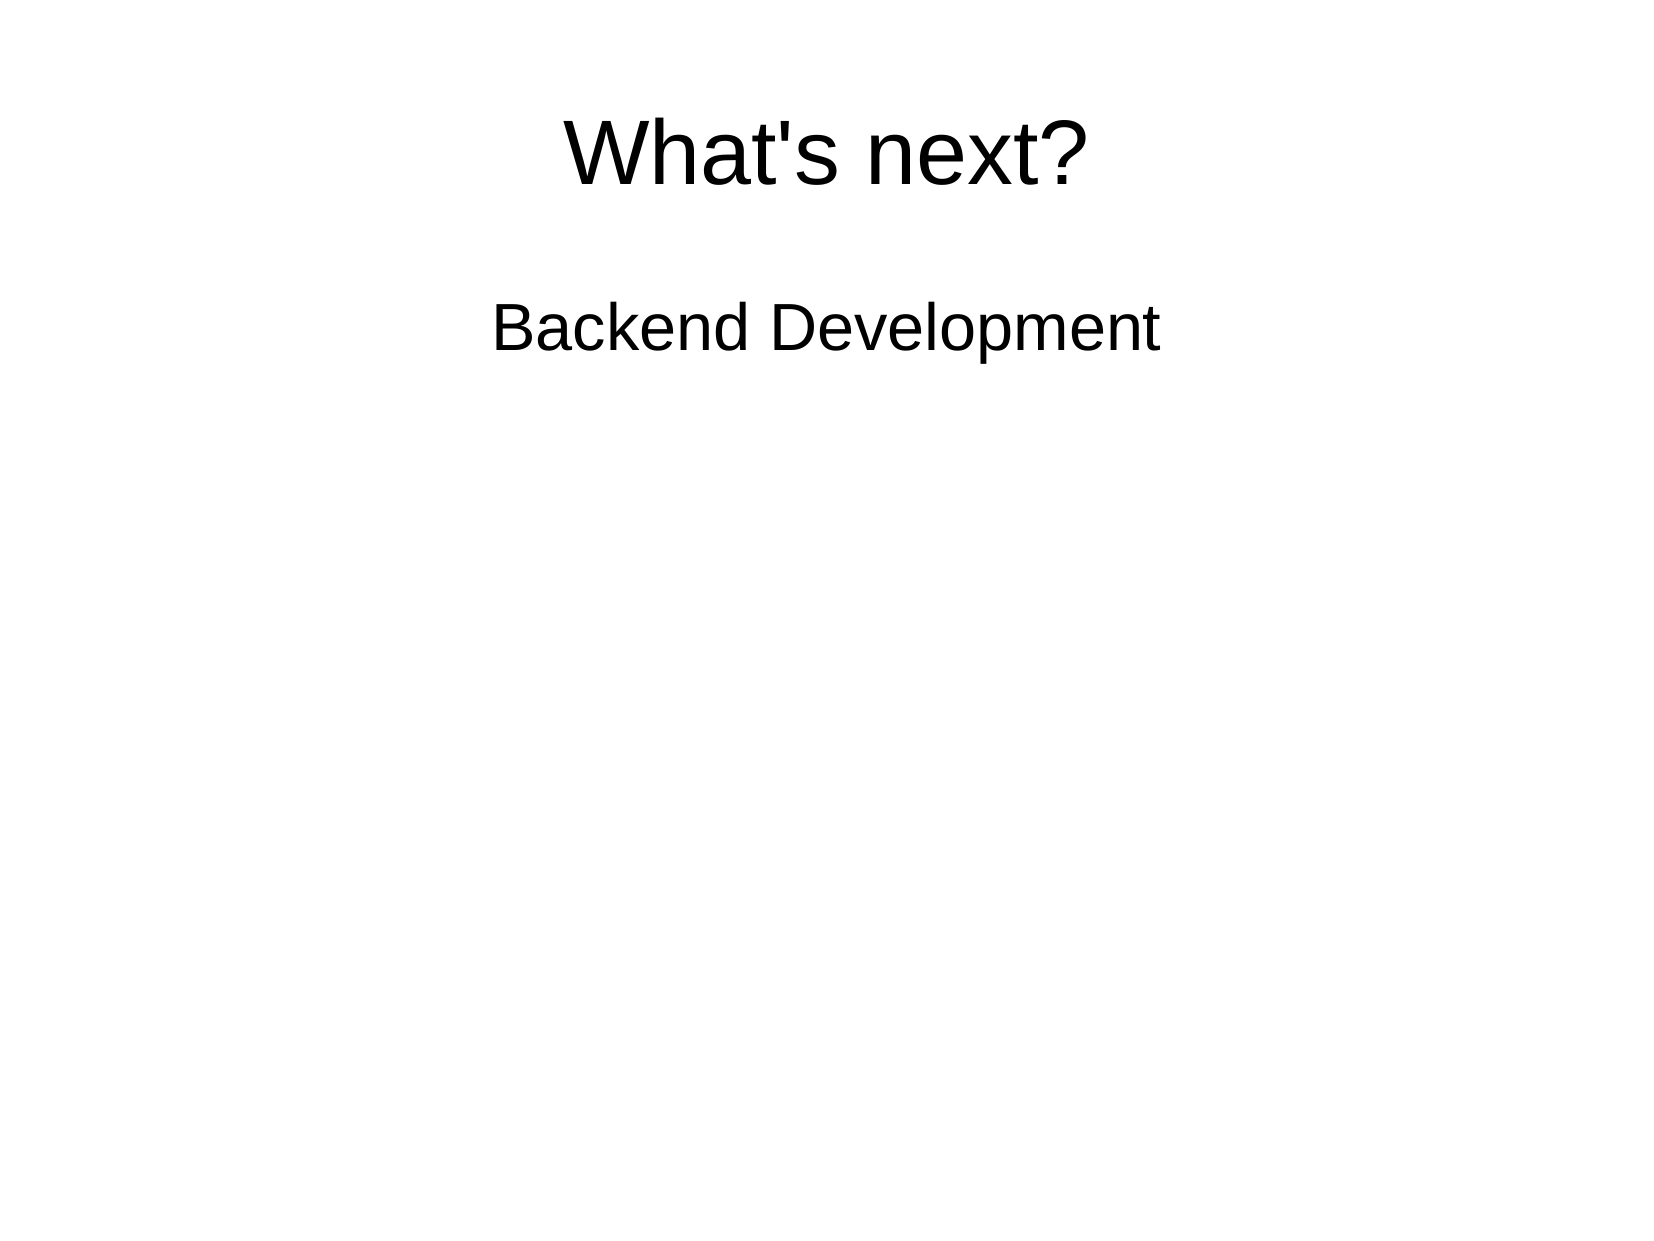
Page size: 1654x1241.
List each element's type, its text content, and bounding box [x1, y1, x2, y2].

title What's next? [82, 49, 1571, 257]
list Backend Development [82, 290, 1571, 1010]
